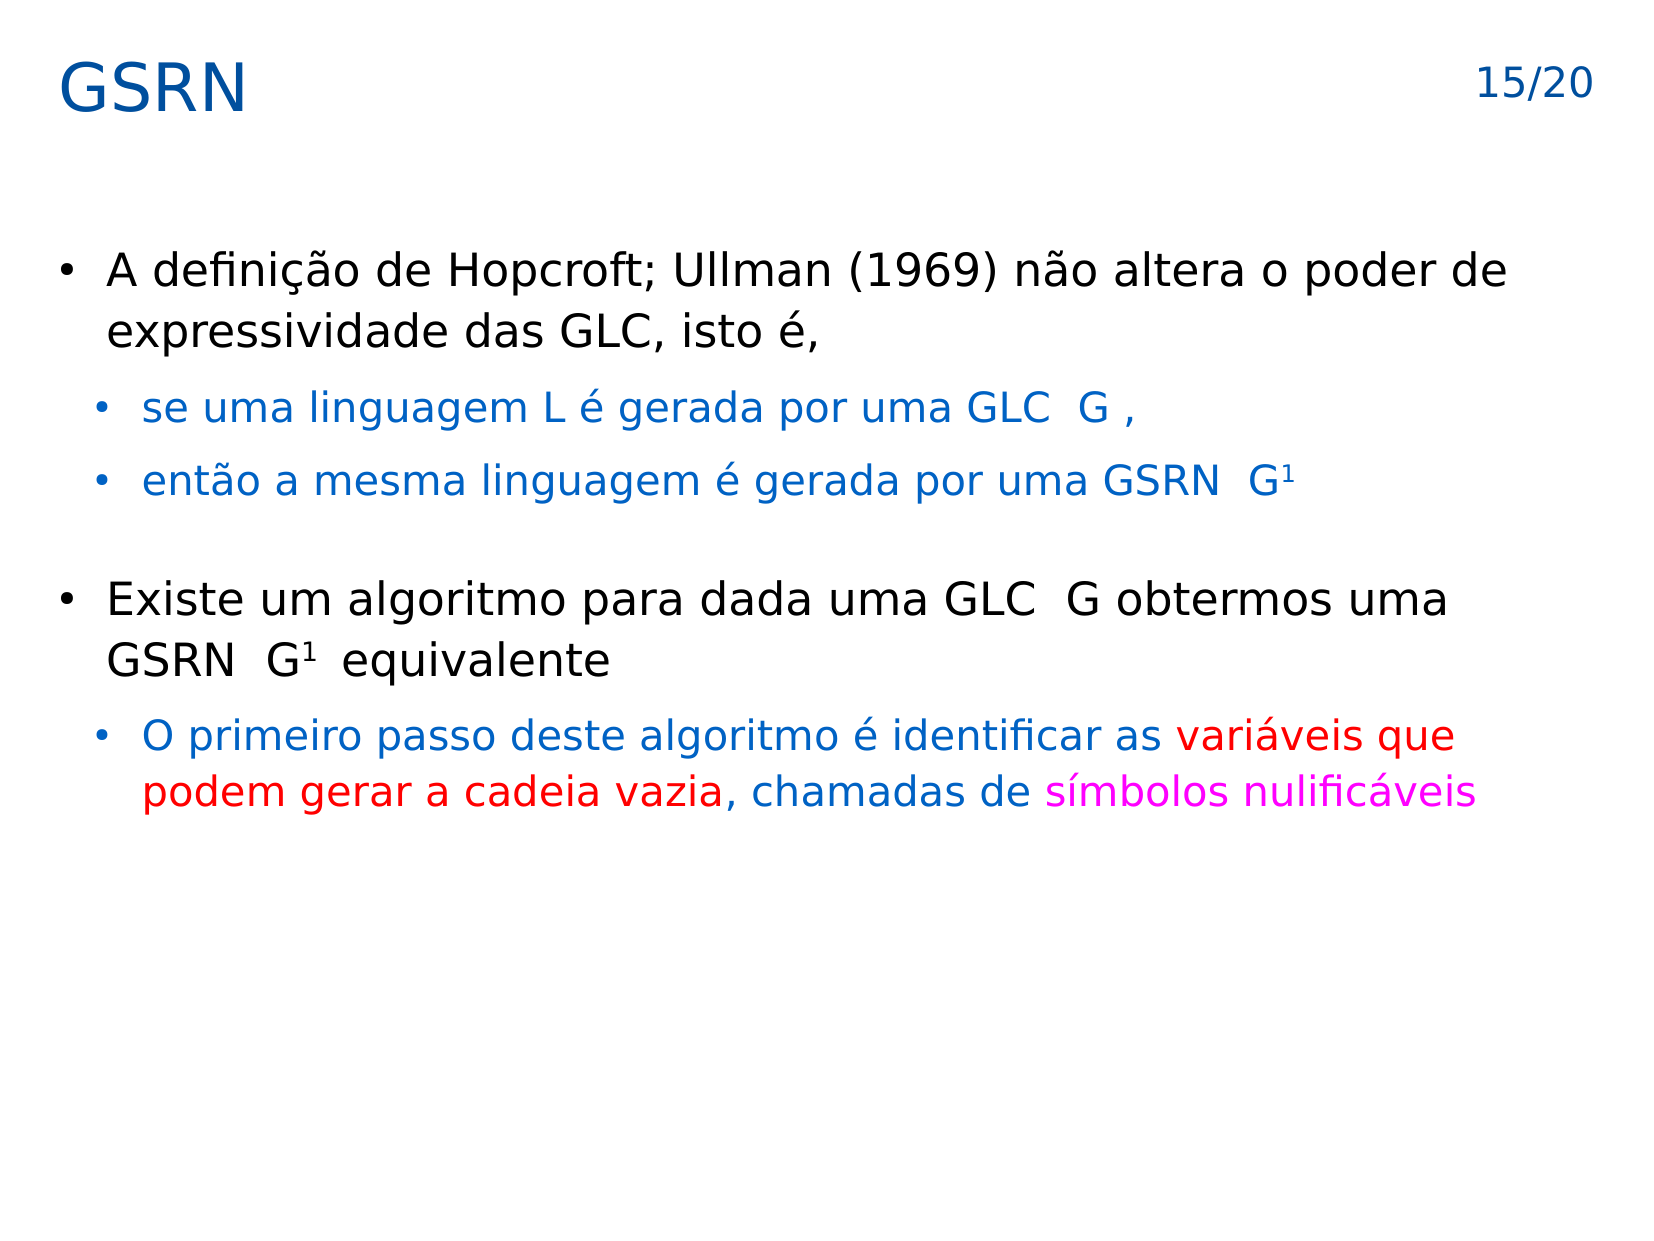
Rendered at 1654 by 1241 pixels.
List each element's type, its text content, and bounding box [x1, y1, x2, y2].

list A definição de Hopcroft; Ullman (1969) não altera o poder de expressividade das GLC, isto é, se uma linguagem L é gerada por uma GLC G , então a mesma linguagem é gerada por uma GSRN G1 Existe um algoritmo para dada uma GLC G obtermos uma GSRN G1 equivalente O primeiro passo deste algoritmo é identificar as variáveis que podem gerar a cadeia vazia, chamadas de símbolos nulificáveis [59, 236, 1595, 1211]
title GSRN [59, 29, 1625, 148]
